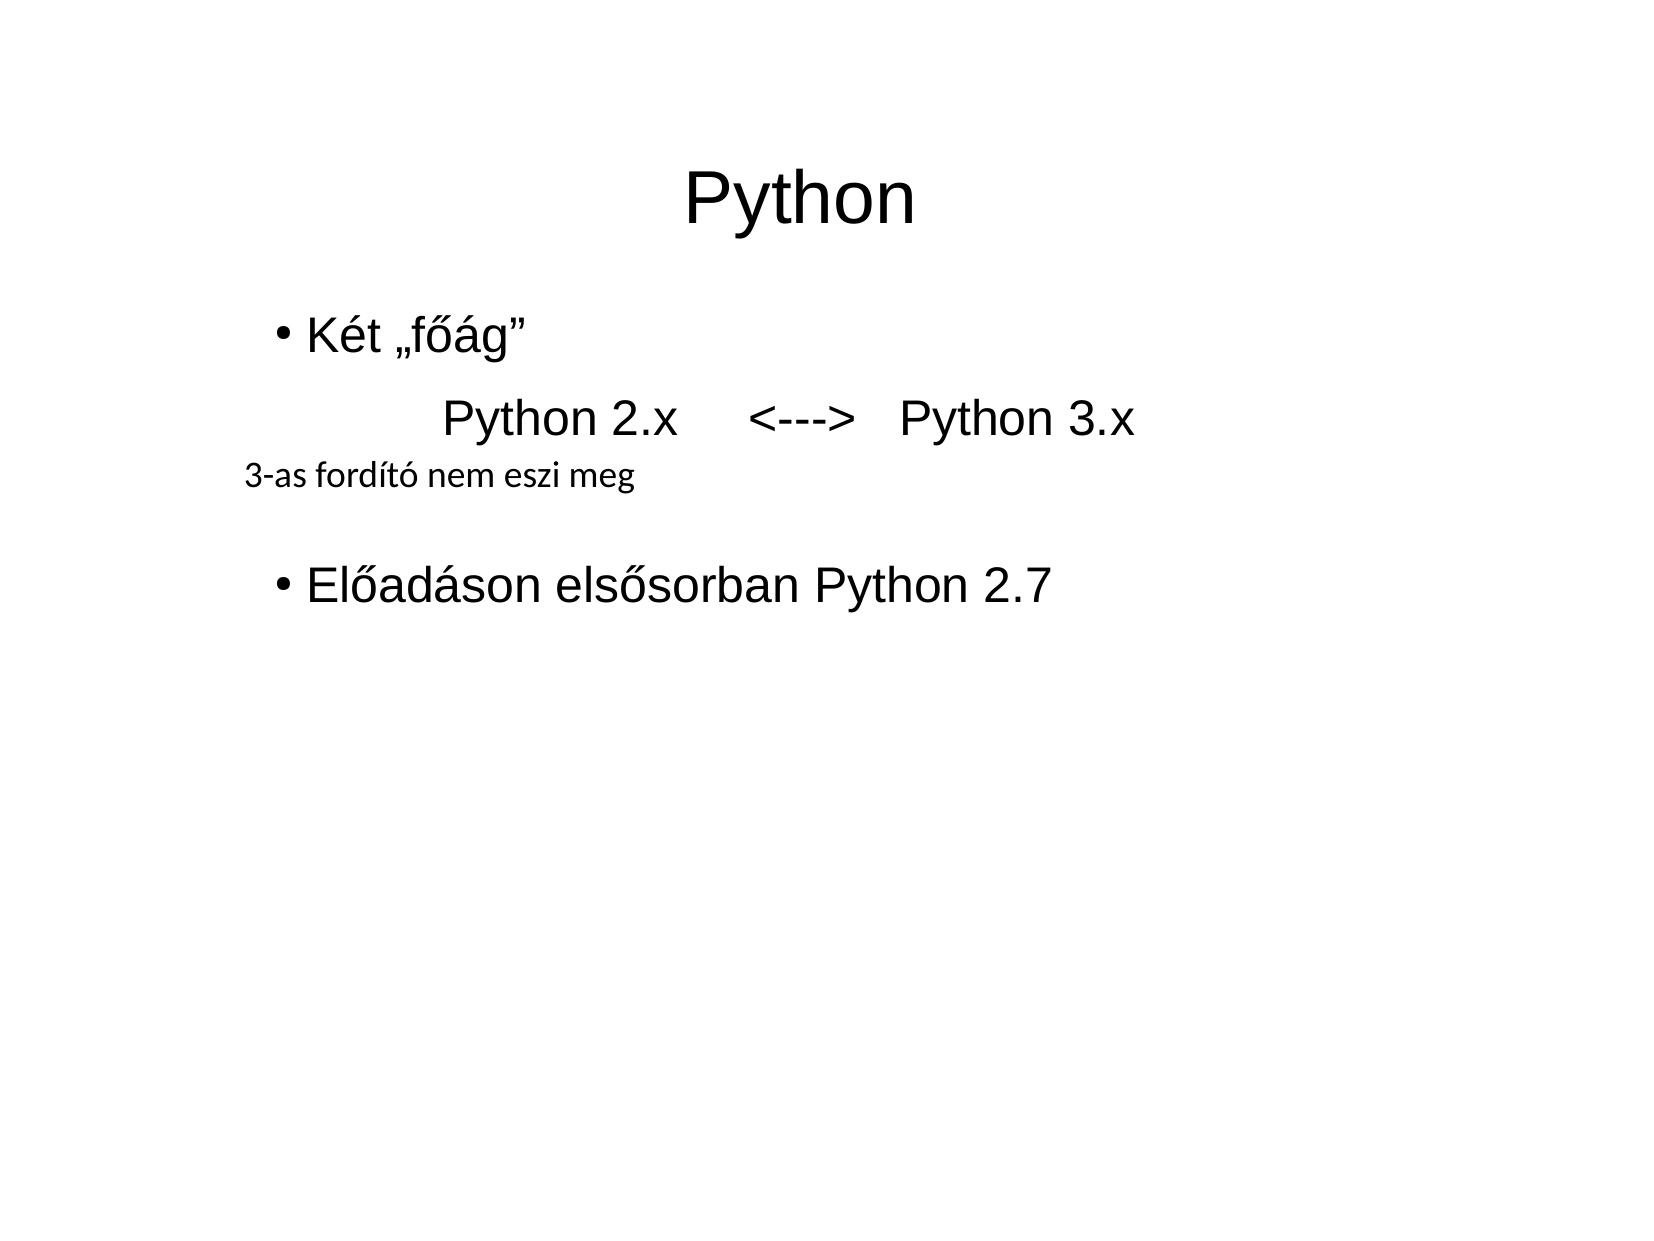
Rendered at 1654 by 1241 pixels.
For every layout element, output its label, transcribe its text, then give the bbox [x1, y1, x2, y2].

text_box 3-as fordító nem eszi meg [228, 442, 669, 504]
text_box Két „főág” Python 2.x <---> Python 3.x Előadáson elsősorban Python 2.7 [259, 271, 1607, 688]
text_box Python [668, 106, 945, 206]
